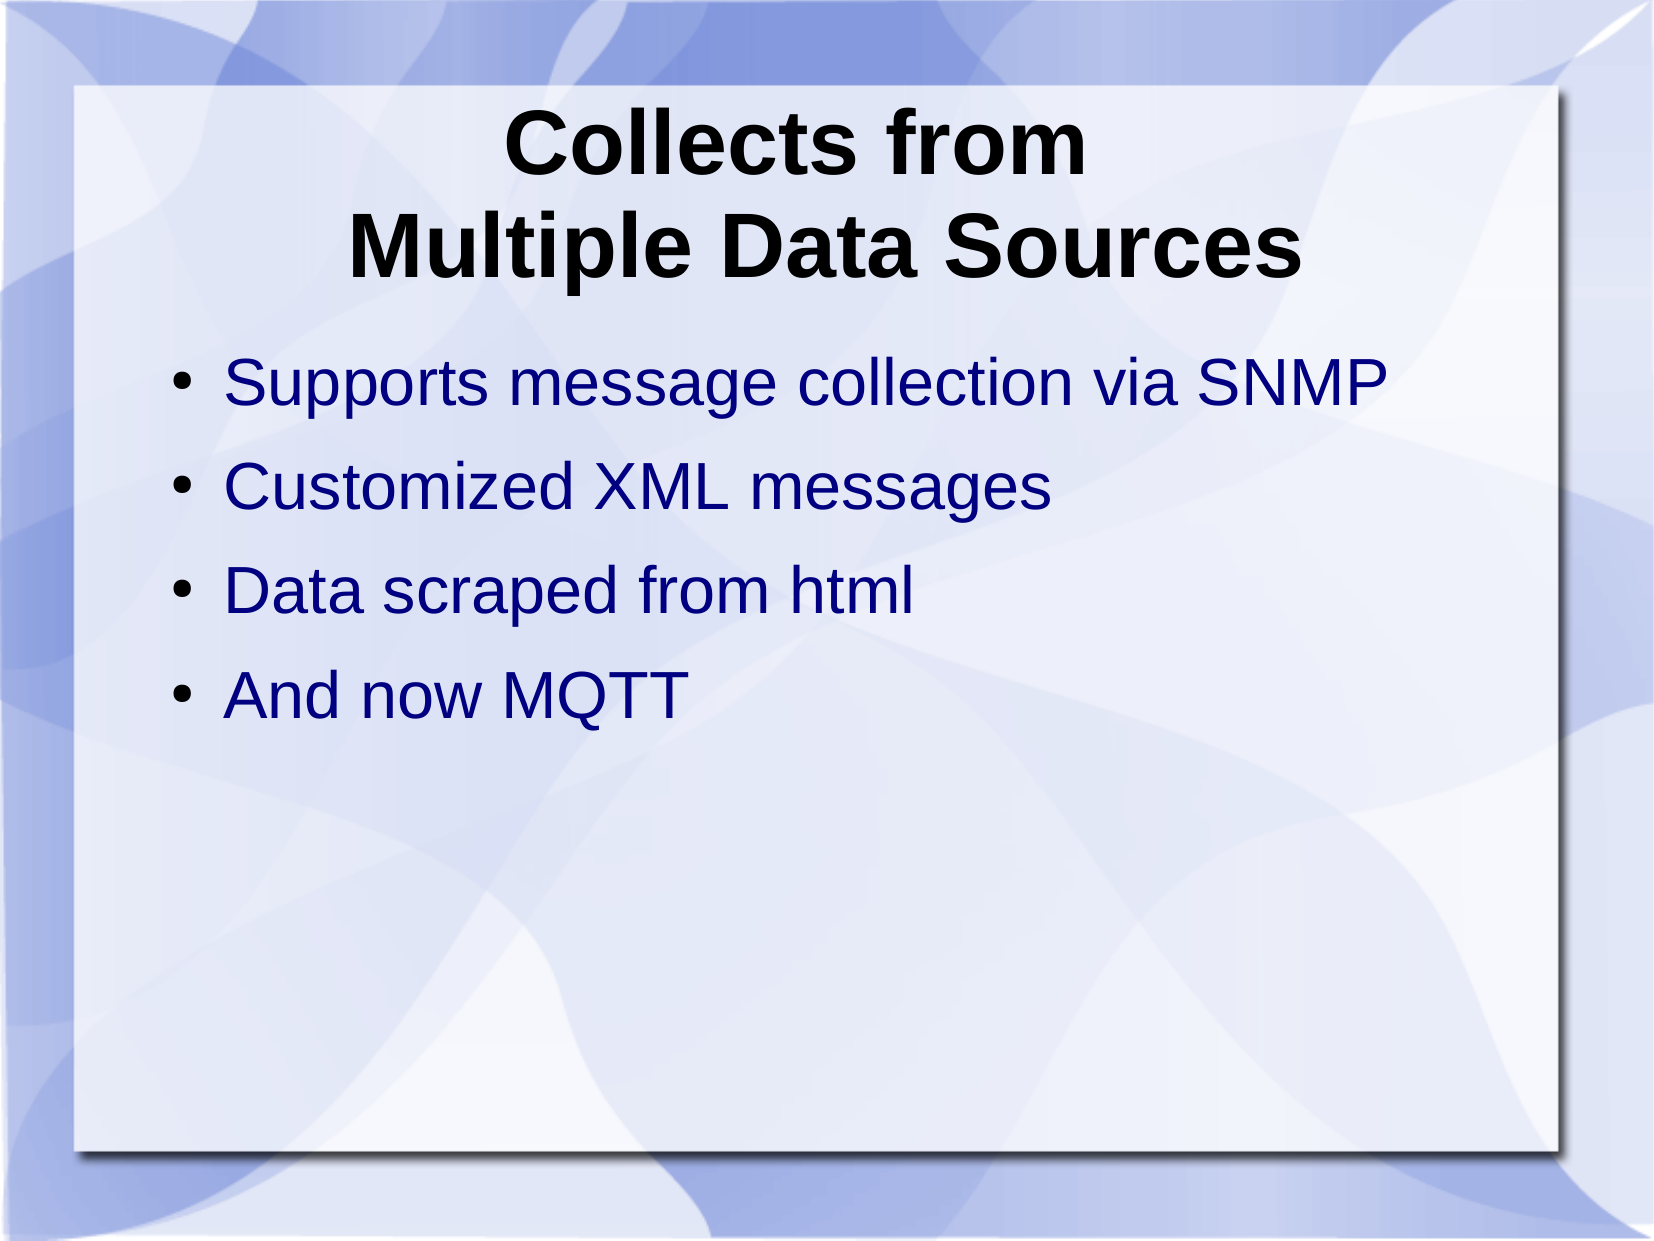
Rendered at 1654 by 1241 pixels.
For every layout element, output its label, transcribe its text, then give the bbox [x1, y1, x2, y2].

title Collects from Multiple Data Sources [82, 90, 1536, 298]
list Supports message collection via SNMP Customized XML messages Data scraped from html And now MQTT [152, 344, 1534, 1127]
picture [0, 0, 1654, 1241]
